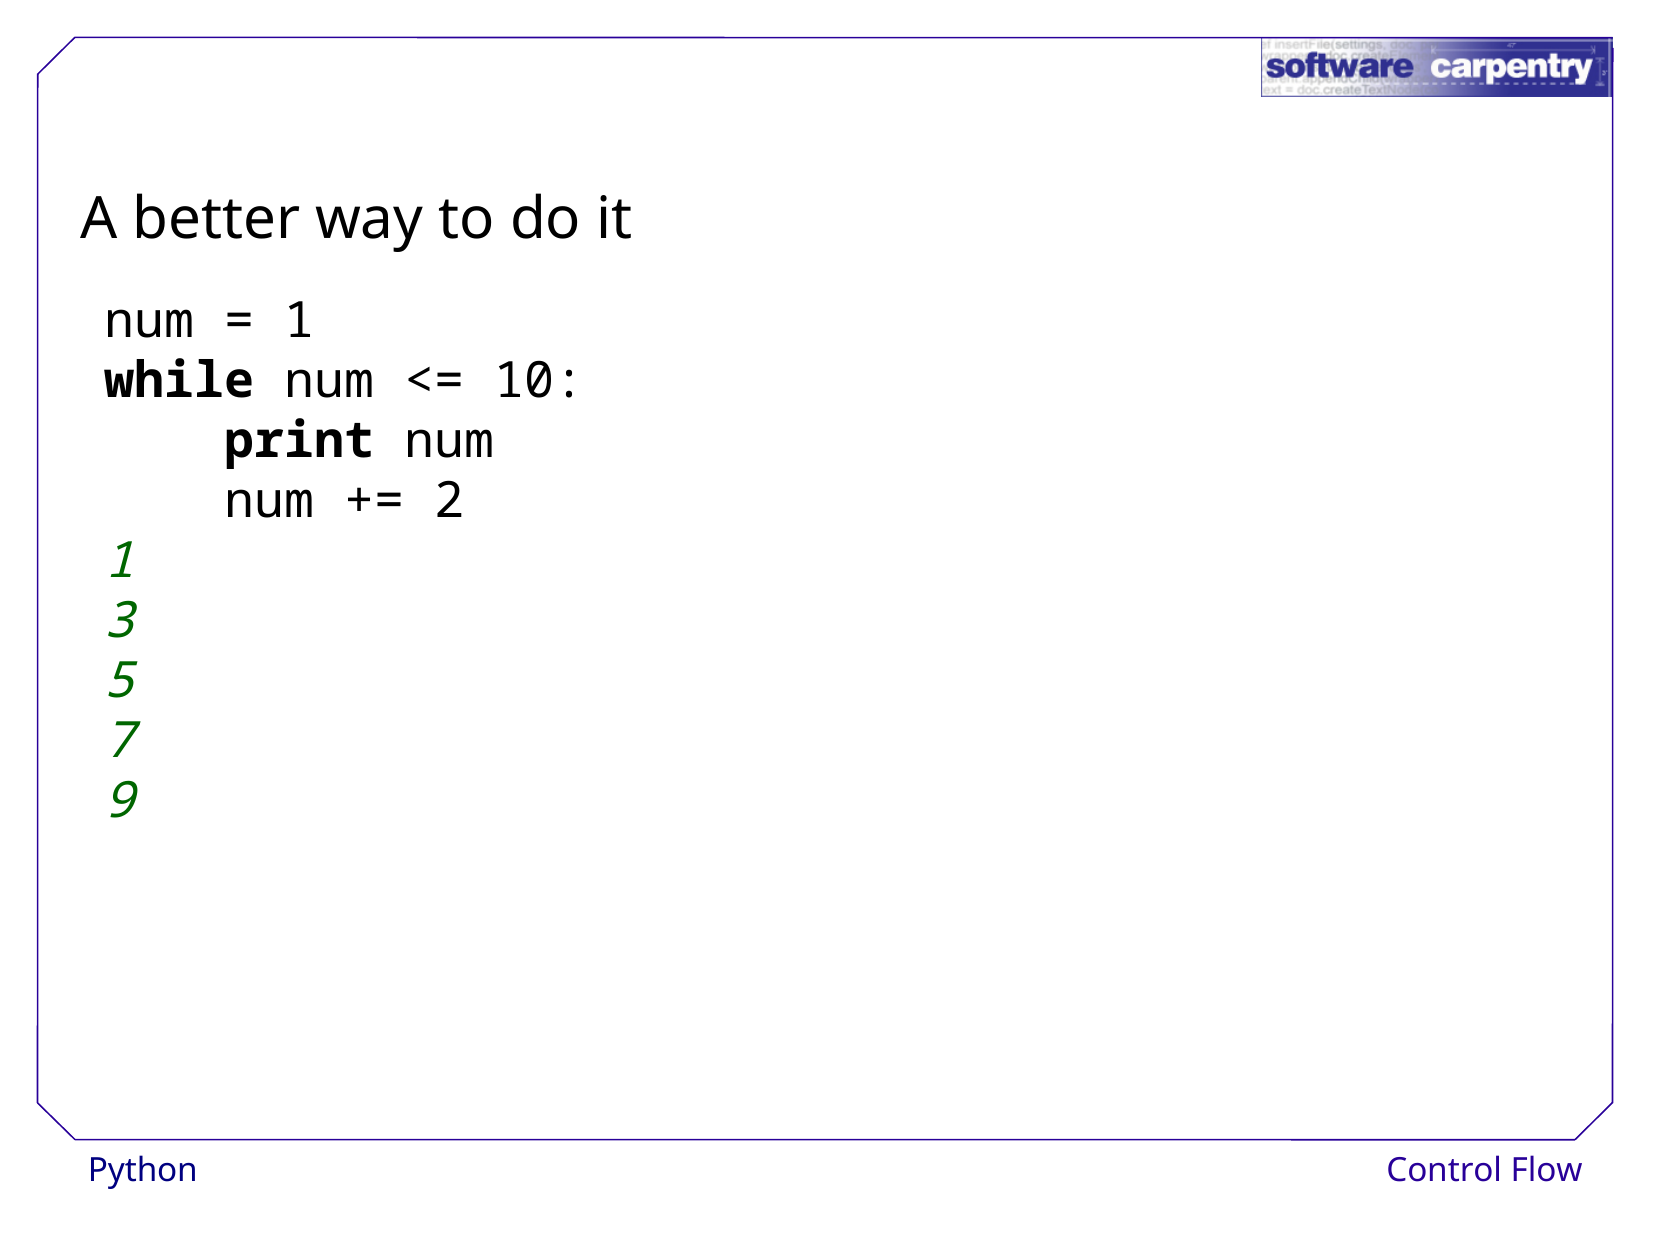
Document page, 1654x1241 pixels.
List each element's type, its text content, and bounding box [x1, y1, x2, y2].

text_box num = 1 while num <= 10: print num num += 2 1 3 5 7 9 [89, 279, 1512, 980]
picture [1261, 39, 1613, 97]
text_box A better way to do it [65, 138, 798, 259]
